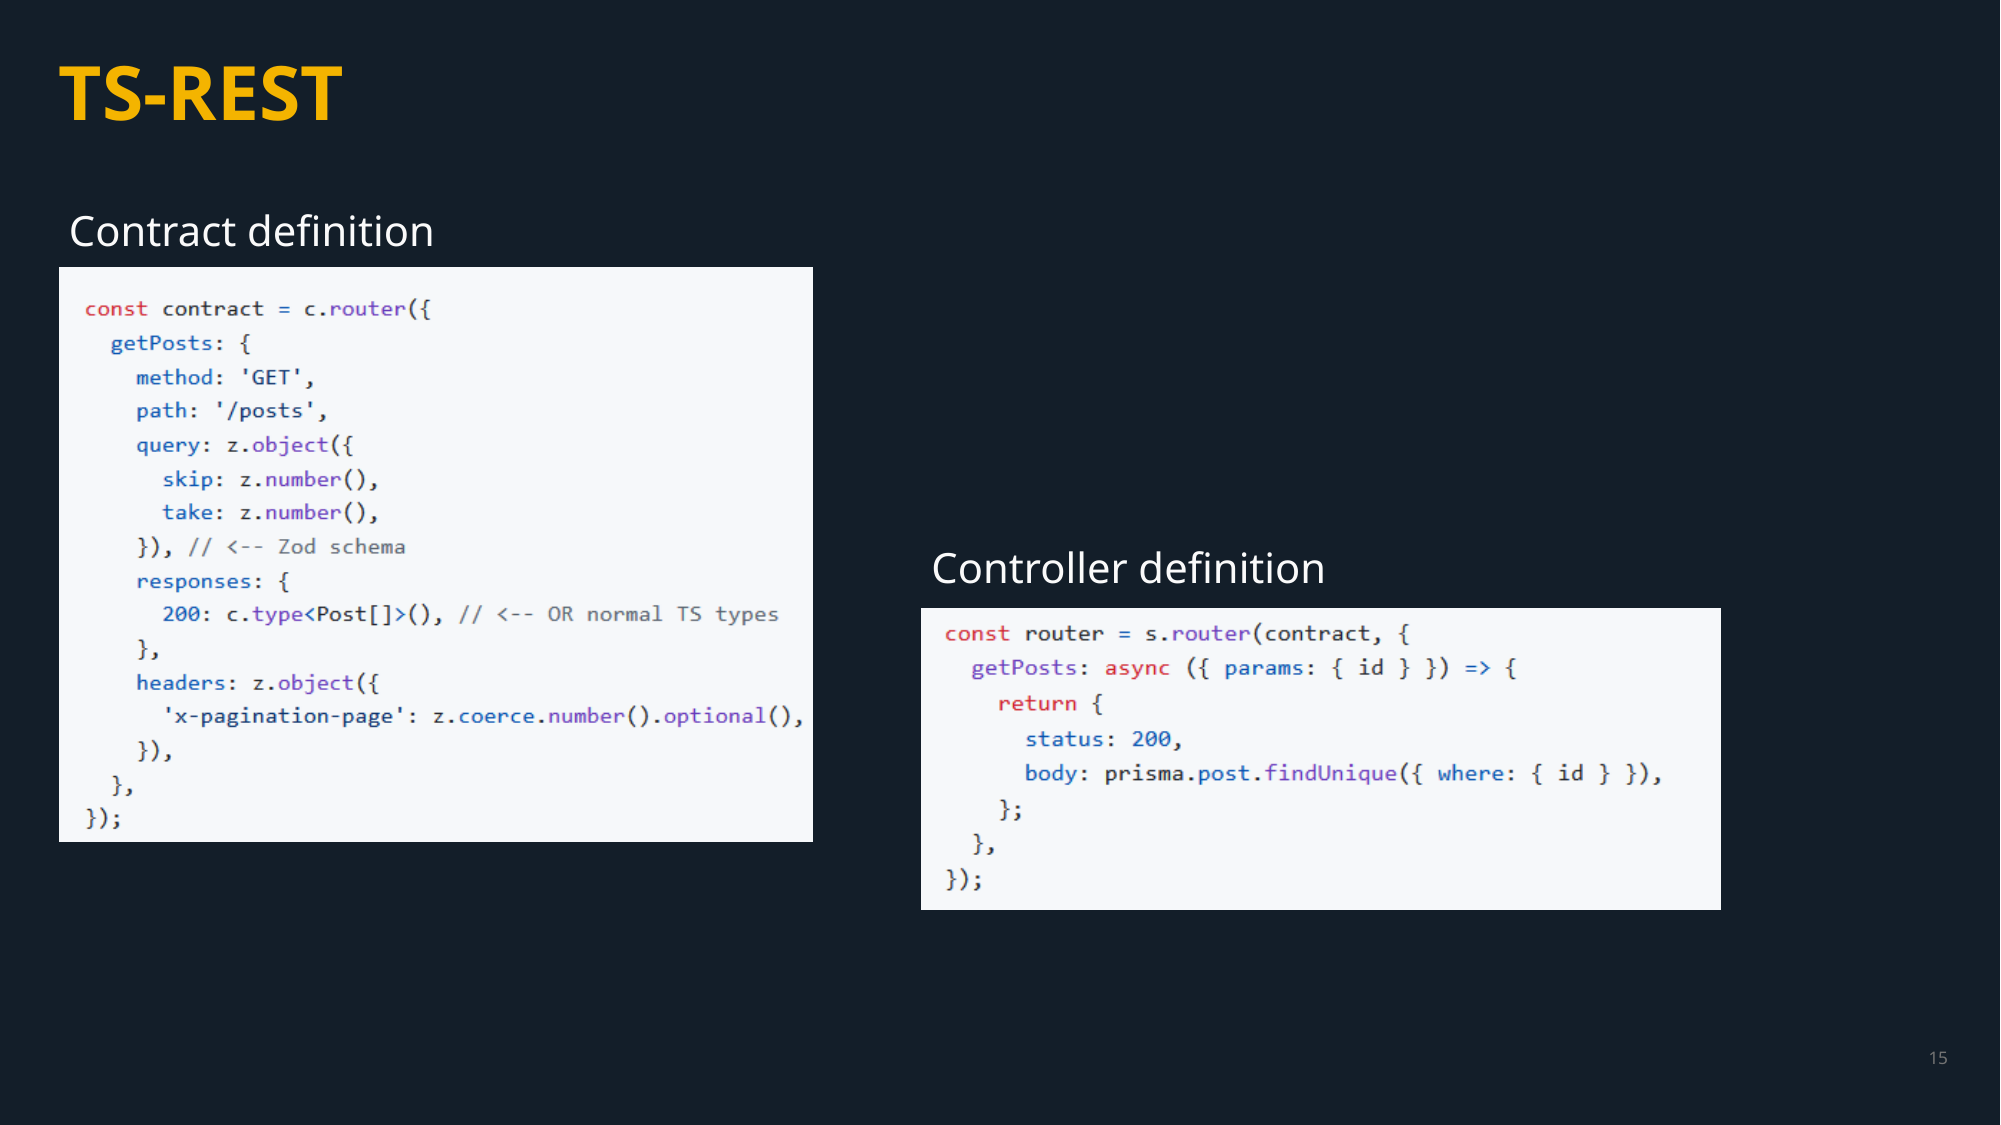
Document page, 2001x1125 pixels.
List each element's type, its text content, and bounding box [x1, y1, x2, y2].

picture [921, 608, 1721, 910]
text_box TS-REST [59, 59, 1962, 205]
picture [59, 267, 813, 843]
text_box Contract definition [59, 194, 1257, 265]
text_box Controller definition [921, 532, 2000, 603]
slide_number <number> [1827, 1047, 1948, 1072]
